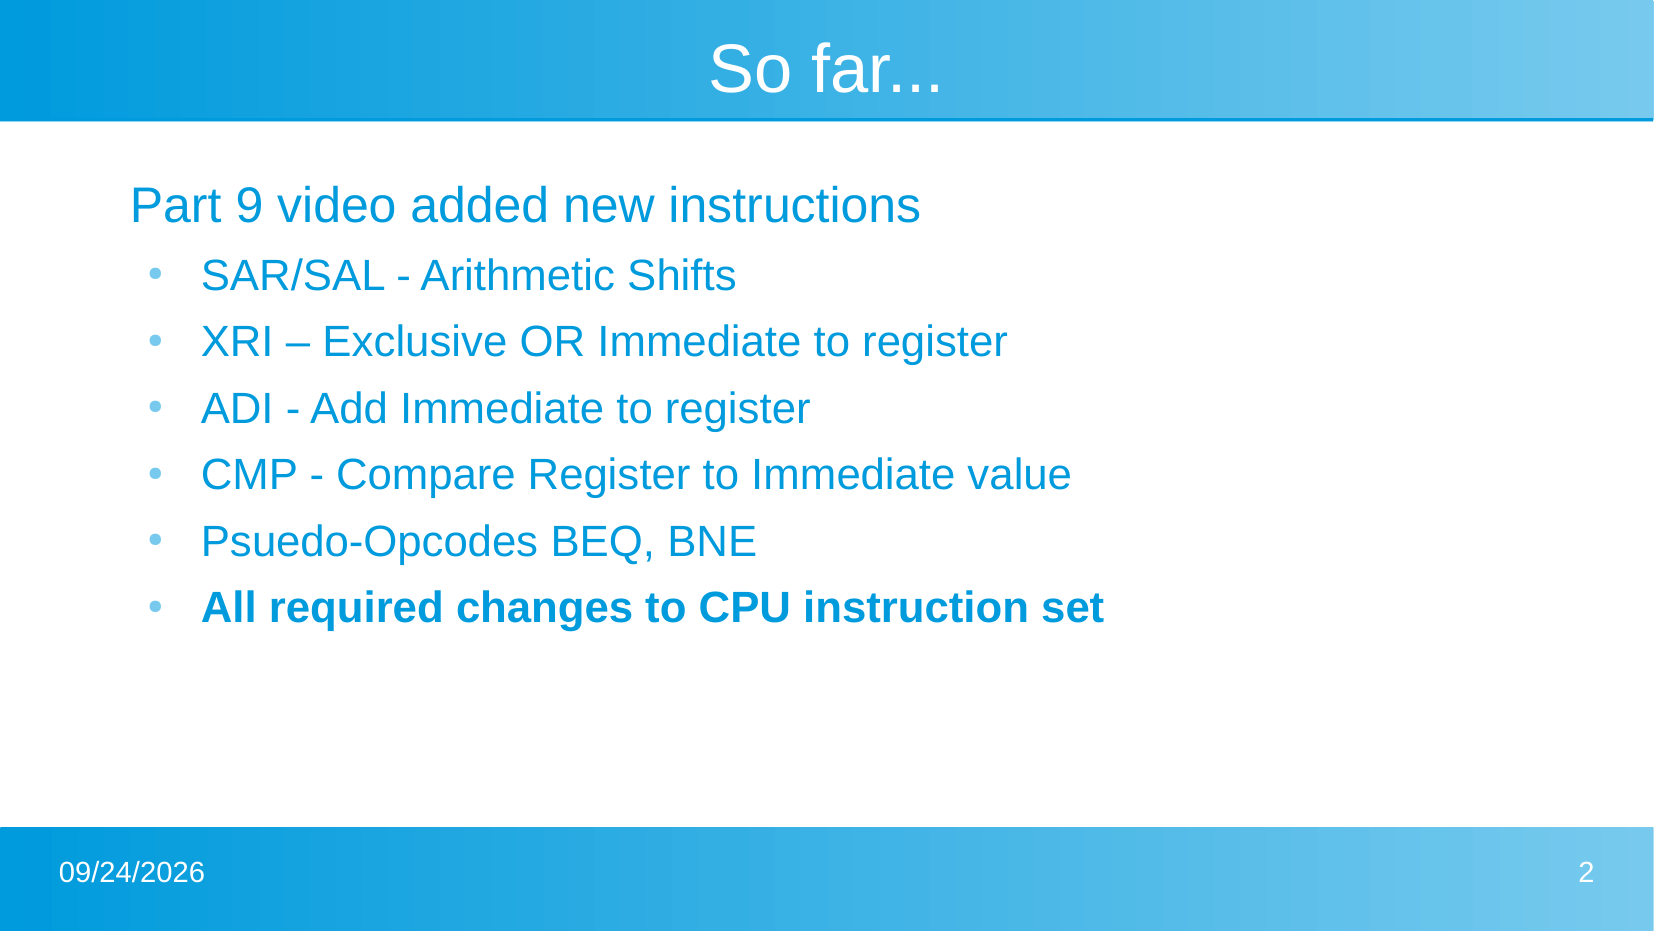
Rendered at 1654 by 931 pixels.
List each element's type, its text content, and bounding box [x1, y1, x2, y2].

list Part 9 video added new instructions SAR/SAL - Arithmetic Shifts XRI – Exclusive OR Immediate to register ADI - Add Immediate to register CMP - Compare Register to Immediate value Psuedo-Opcodes BEQ, BNE All required changes to CPU instruction set [59, 177, 1595, 768]
title So far... [59, 29, 1595, 108]
